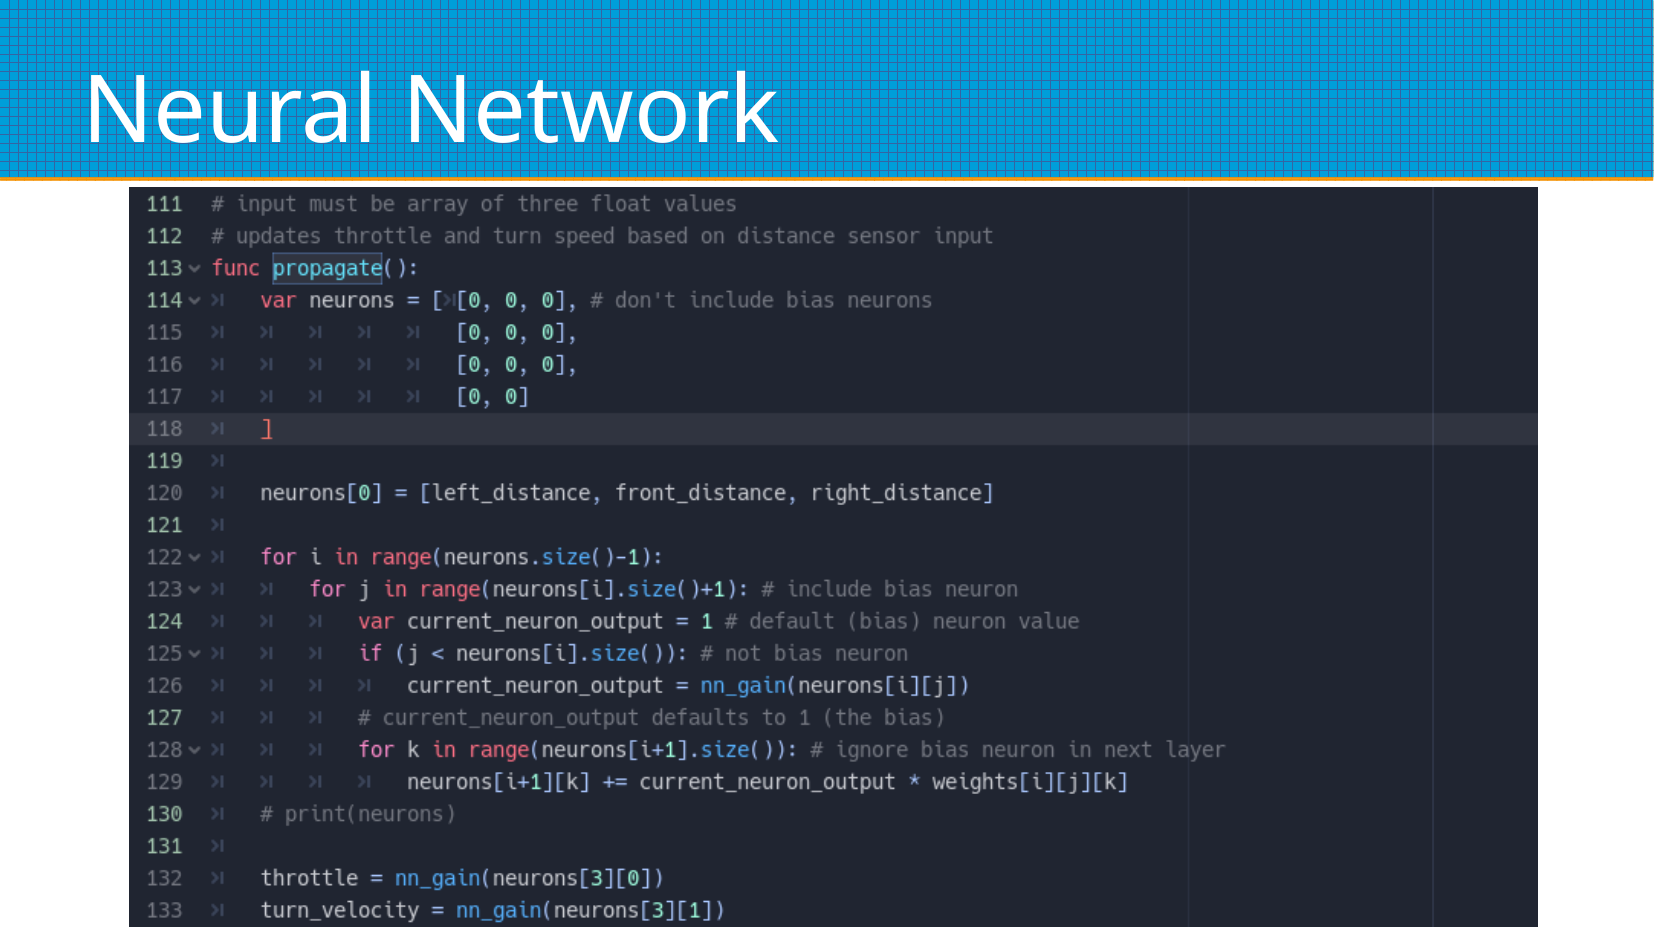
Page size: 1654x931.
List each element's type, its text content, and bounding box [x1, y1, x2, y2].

picture [129, 187, 1538, 927]
title Neural Network [82, 14, 1571, 171]
